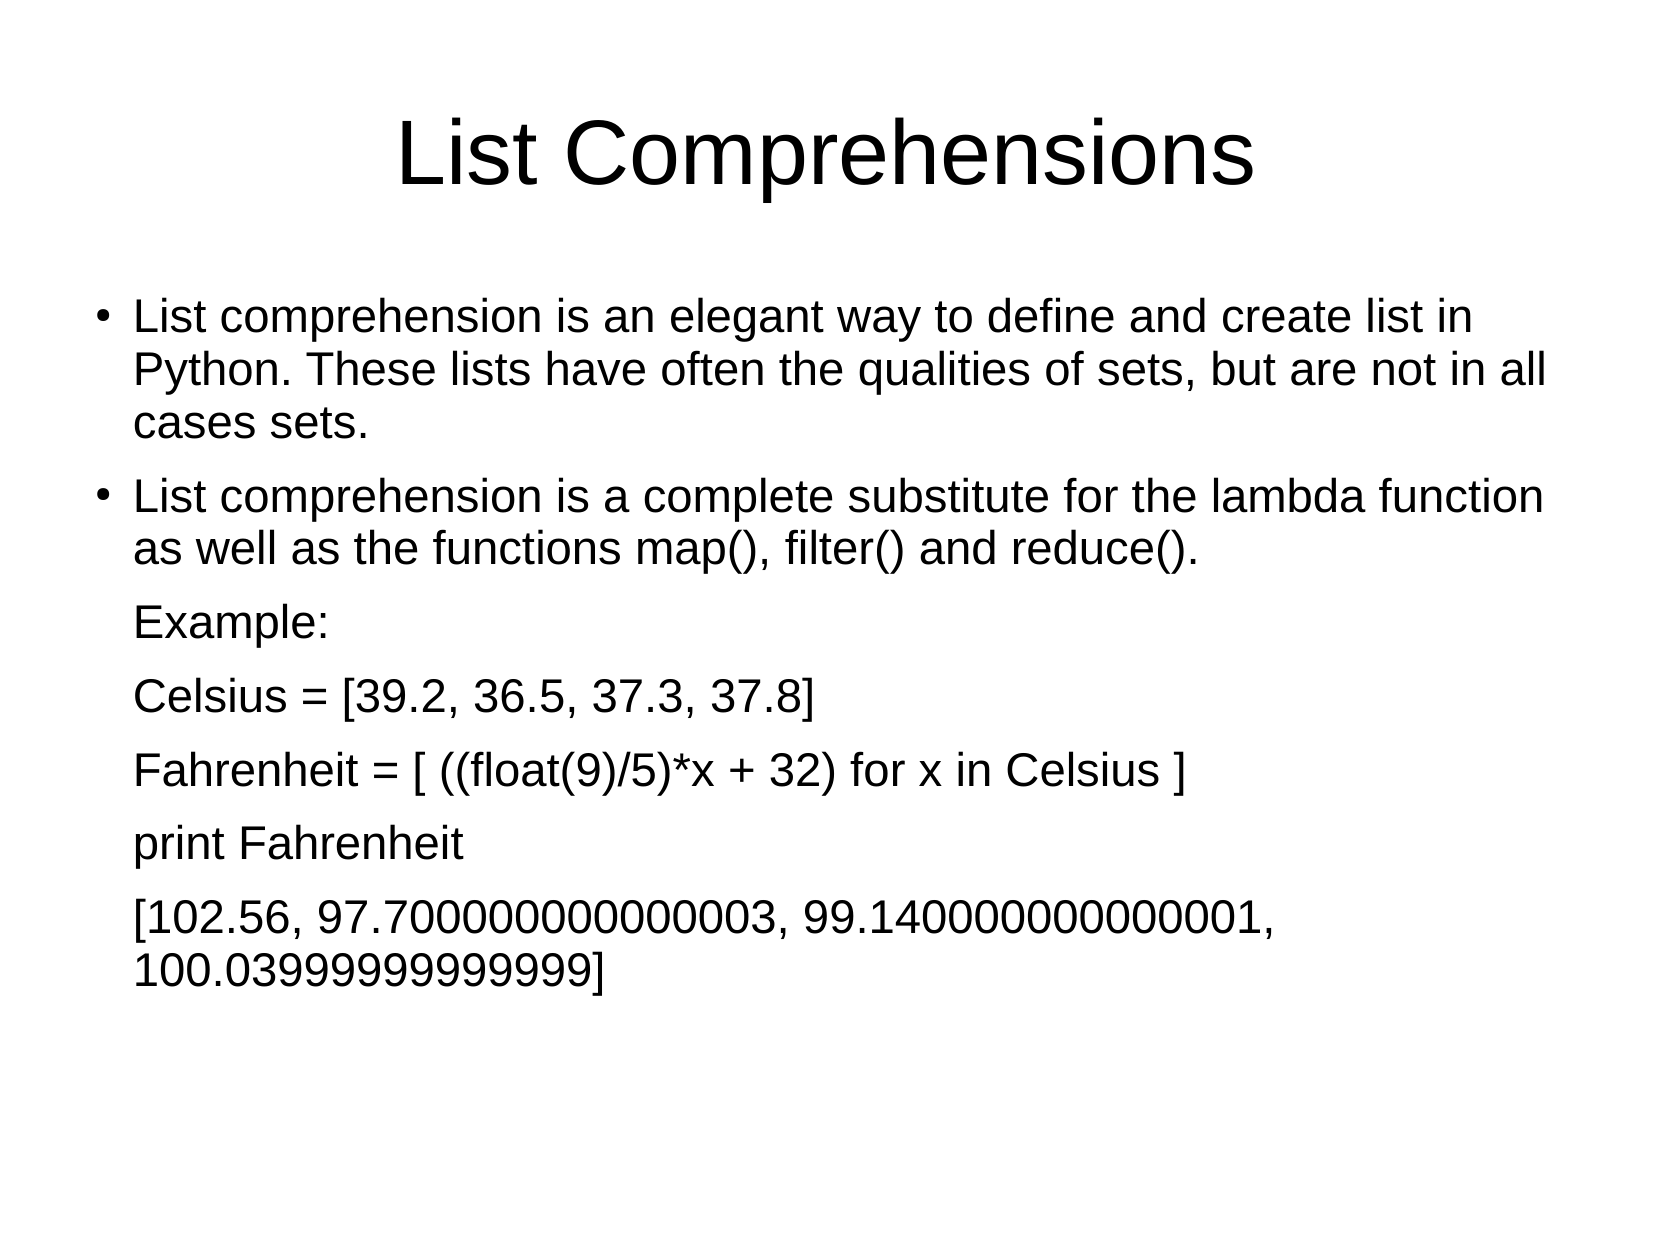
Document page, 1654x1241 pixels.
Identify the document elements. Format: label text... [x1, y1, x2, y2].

title List Comprehensions [82, 49, 1571, 257]
list List comprehension is an elegant way to define and create list in Python. These lists have often the qualities of sets, but are not in all cases sets. List comprehension is a complete substitute for the lambda function as well as the functions map(), filter() and reduce(). Example: Celsius = [39.2, 36.5, 37.3, 37.8] Fahrenheit = [ ((float(9)/5)*x + 32) for x in Celsius ] print Fahrenheit [102.56, 97.700000000000003, 99.140000000000001, 100.03999999999999] [82, 290, 1571, 1010]
